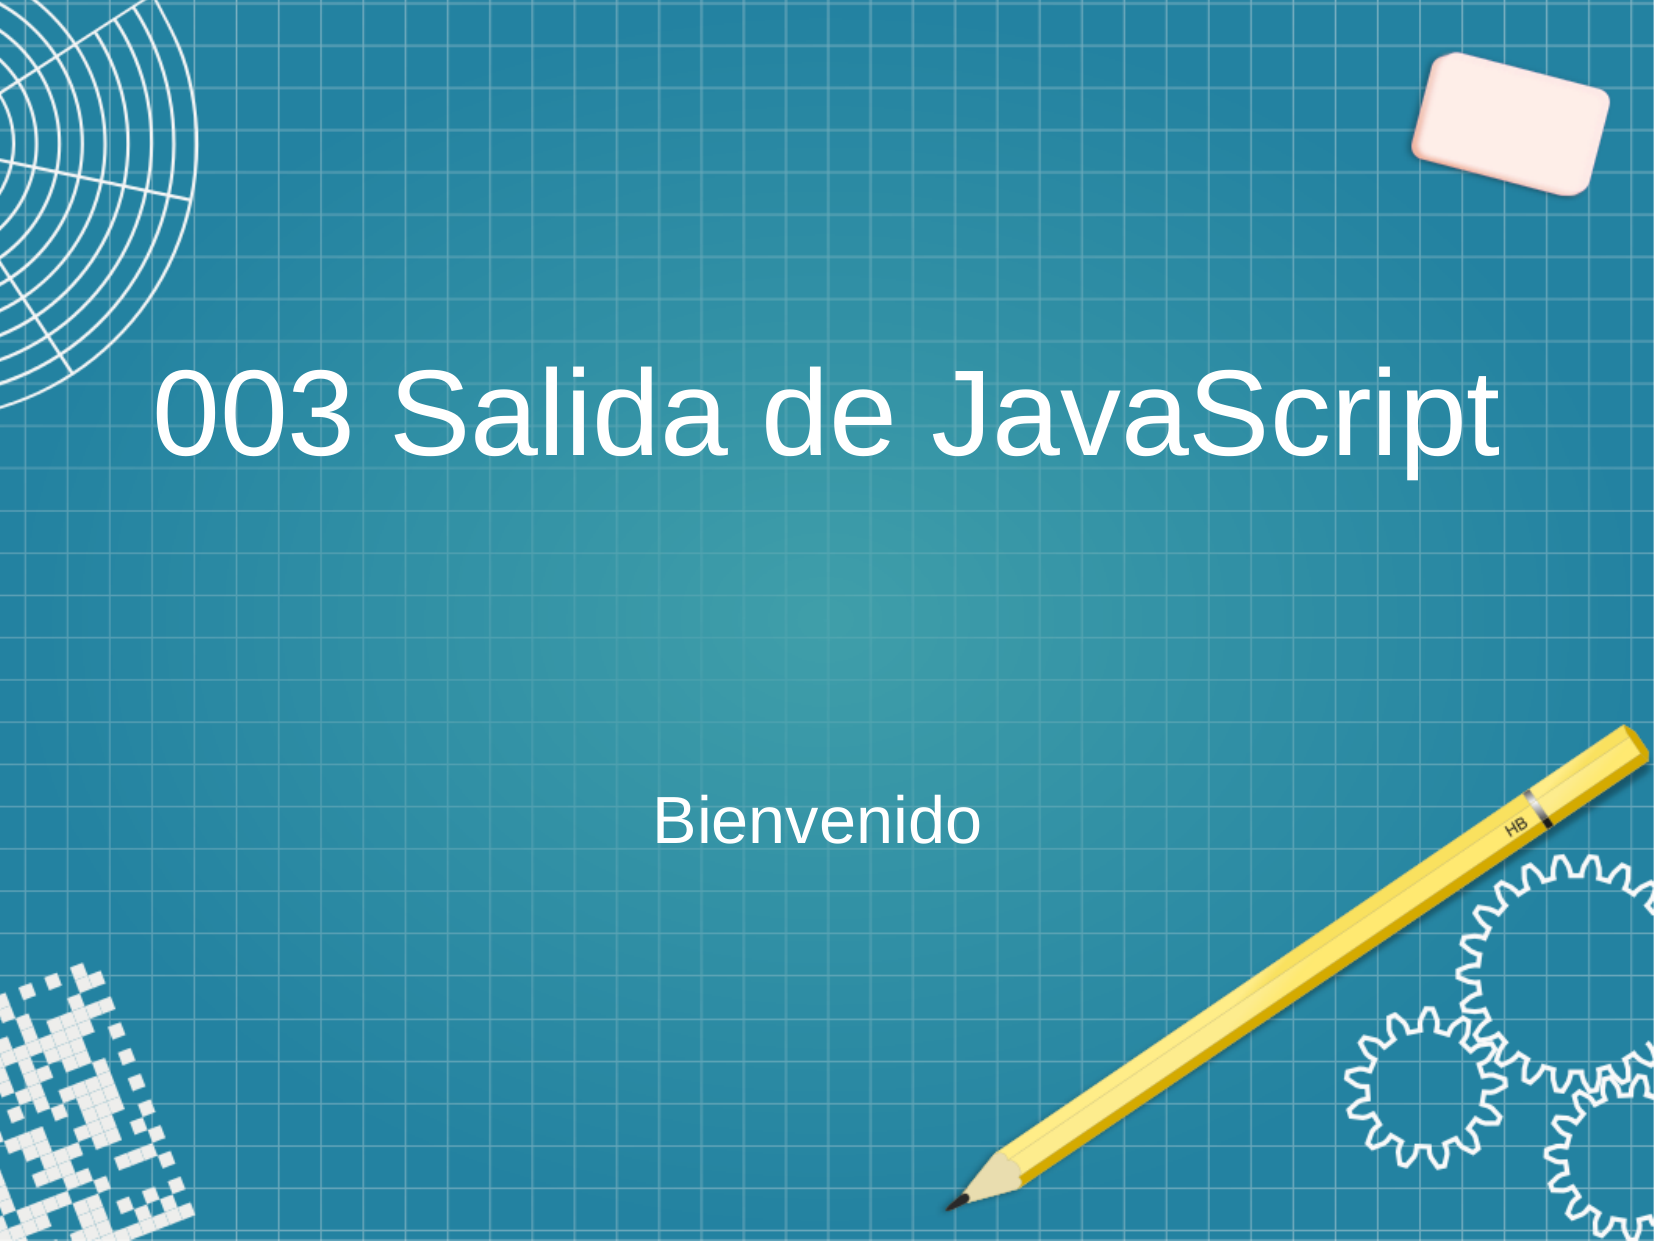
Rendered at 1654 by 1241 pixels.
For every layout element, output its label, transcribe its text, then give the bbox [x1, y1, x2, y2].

picture [0, 0, 1654, 1241]
title 003 Salida de JavaScript [82, 271, 1571, 519]
subtitle Bienvenido [82, 519, 1571, 1123]
